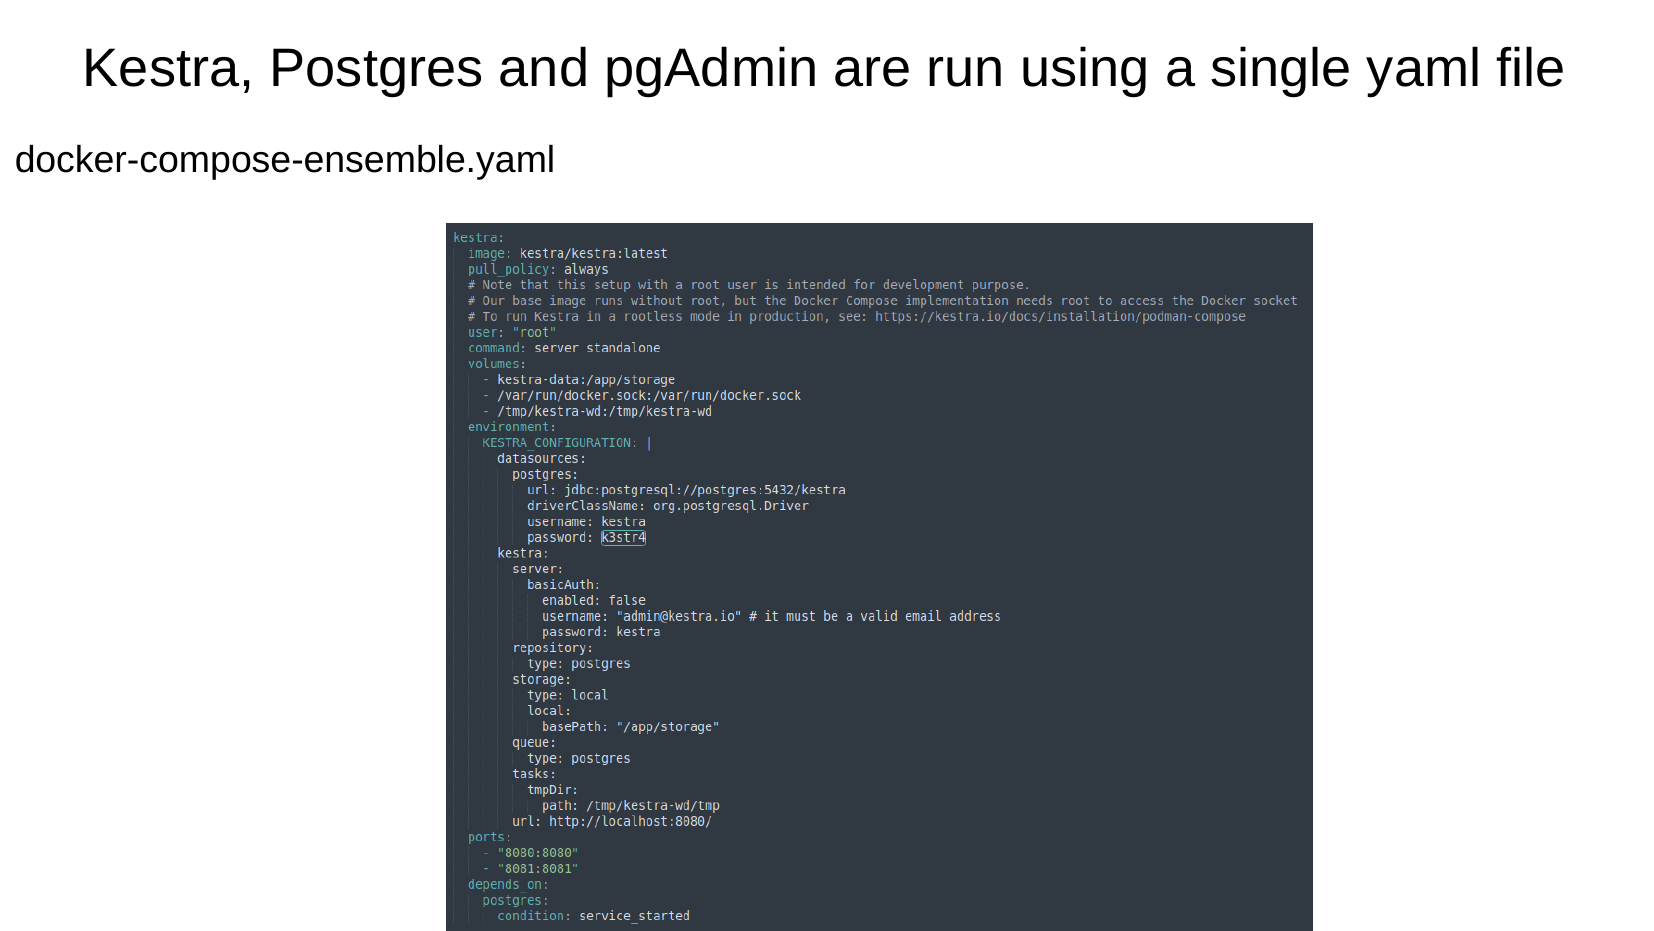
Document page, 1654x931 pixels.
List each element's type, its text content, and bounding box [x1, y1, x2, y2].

picture [446, 223, 1313, 931]
text_box docker-compose-ensemble.yaml [0, 130, 572, 188]
list Kestra, Postgres and pgAdmin are run using a single yaml file [82, 37, 1571, 113]
